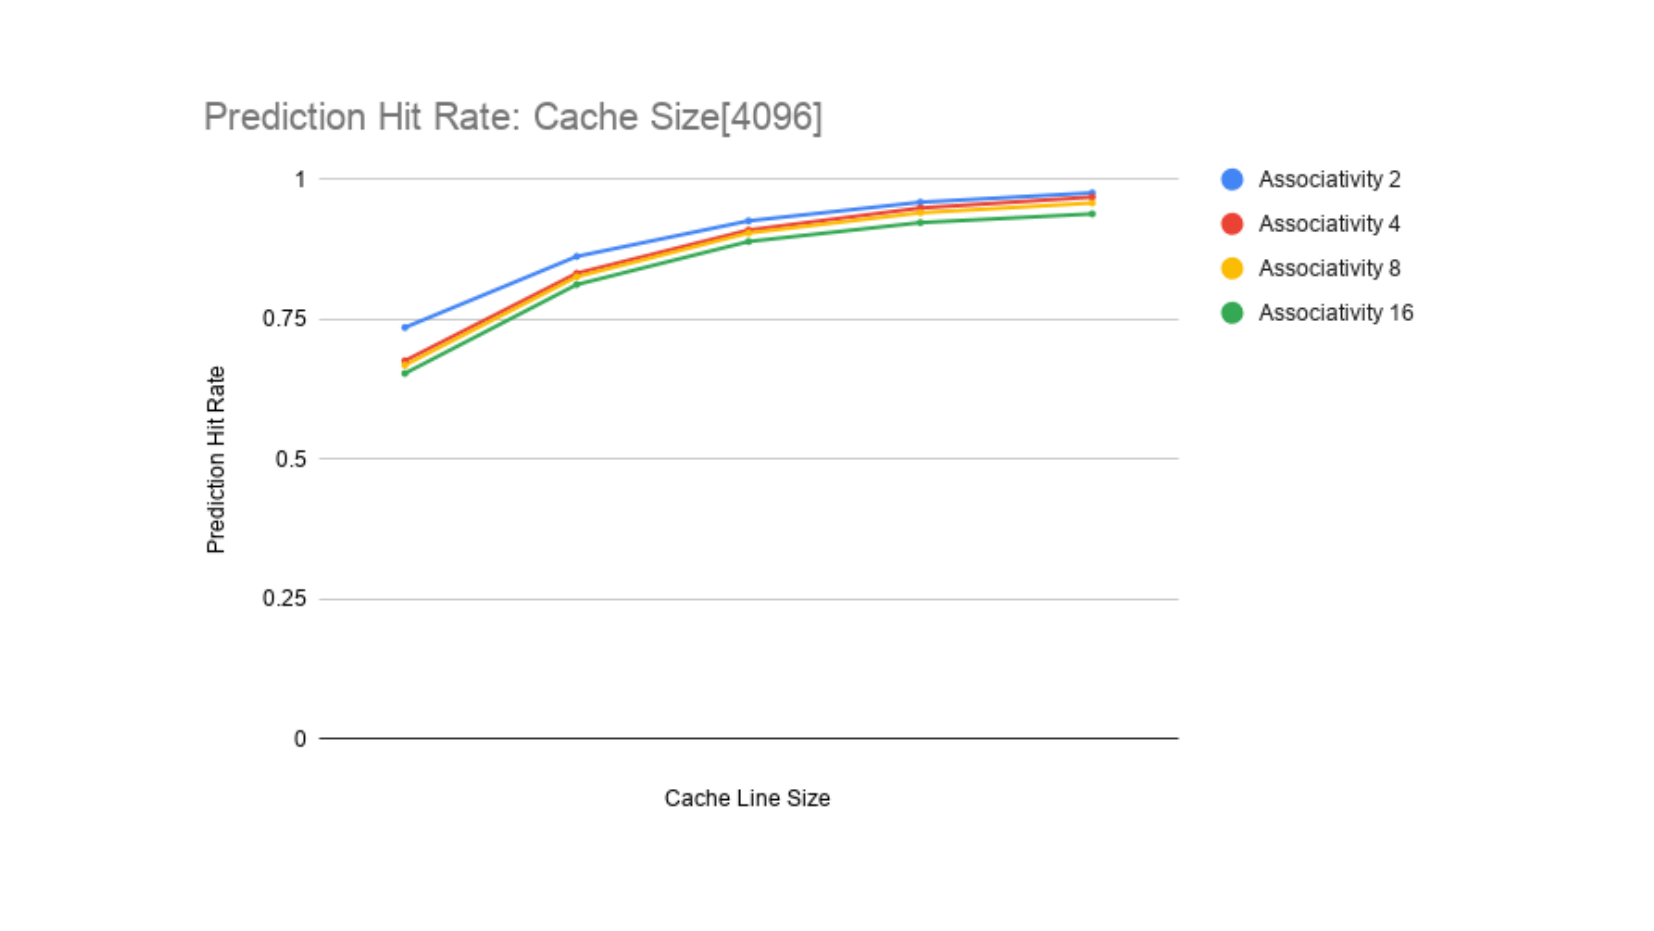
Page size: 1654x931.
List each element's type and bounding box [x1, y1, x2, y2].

picture [165, 56, 1454, 851]
